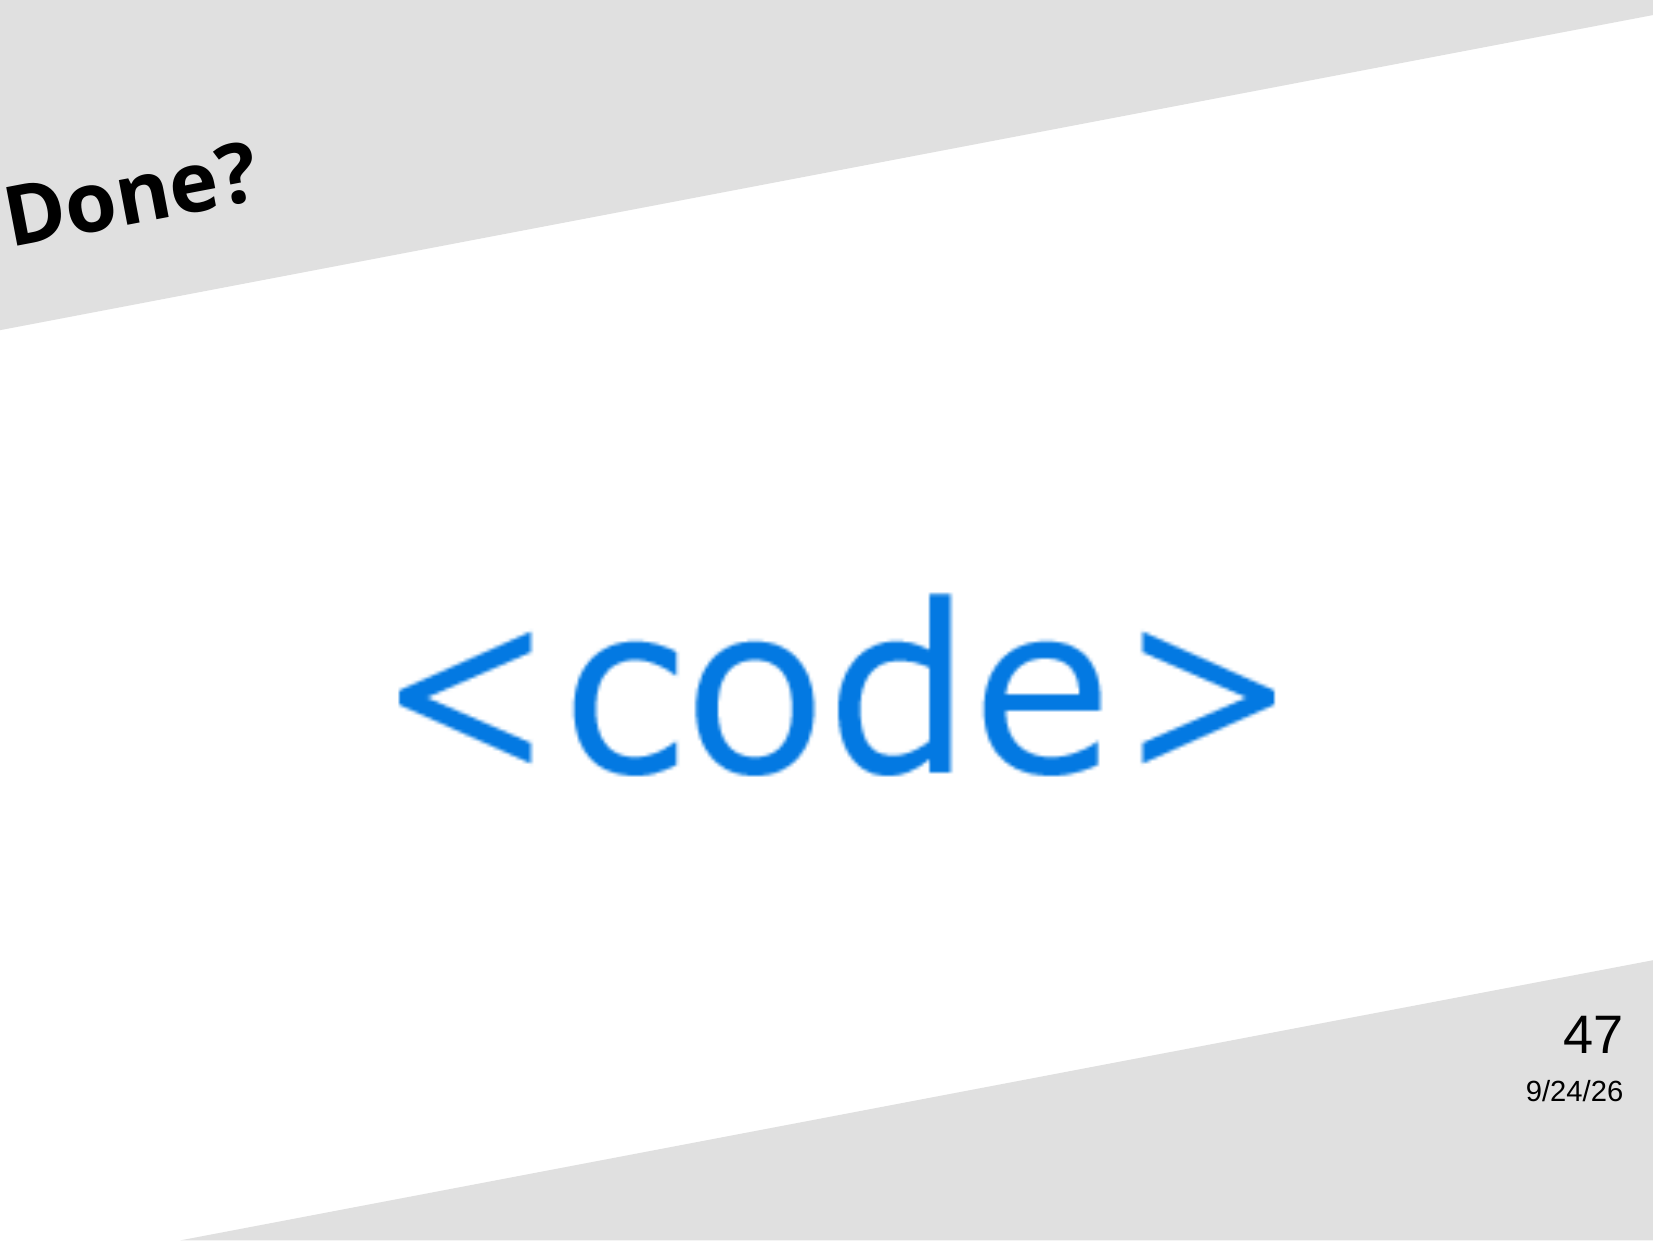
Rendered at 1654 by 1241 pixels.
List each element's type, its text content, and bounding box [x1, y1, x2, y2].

list [75, 345, 1531, 1065]
picture [345, 539, 1321, 865]
title Done? [0, 0, 1486, 318]
